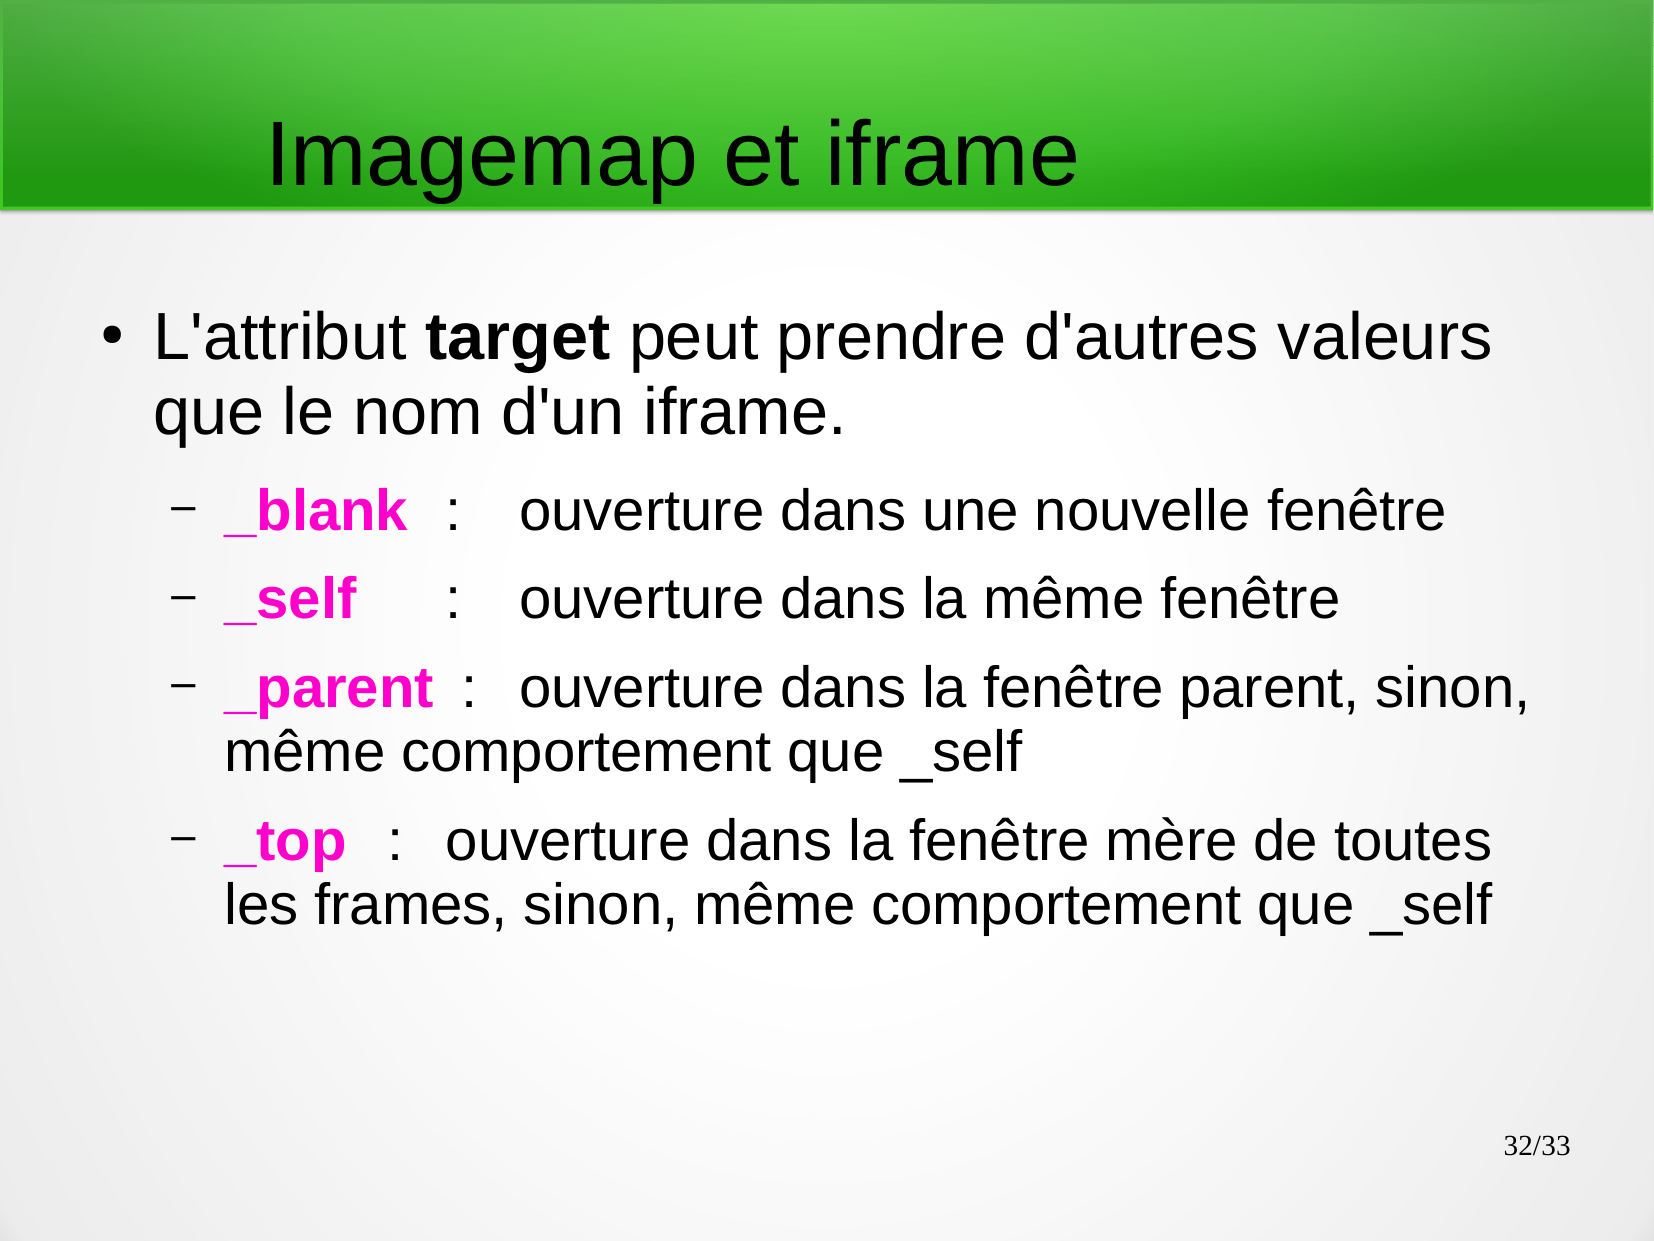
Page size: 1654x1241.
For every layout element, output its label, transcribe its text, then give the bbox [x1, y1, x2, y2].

list L'attribut target peut prendre d'autres valeurs que le nom d'un iframe. _blank : ouverture dans une nouvelle fenêtre _self : ouverture dans la même fenêtre _parent : ouverture dans la fenêtre parent, sinon, même comportement que _self _top : ouverture dans la fenêtre mère de toutes les frames, sinon, même comportement que _self [82, 299, 1571, 1019]
title Imagemap et iframe [82, 94, 1264, 213]
